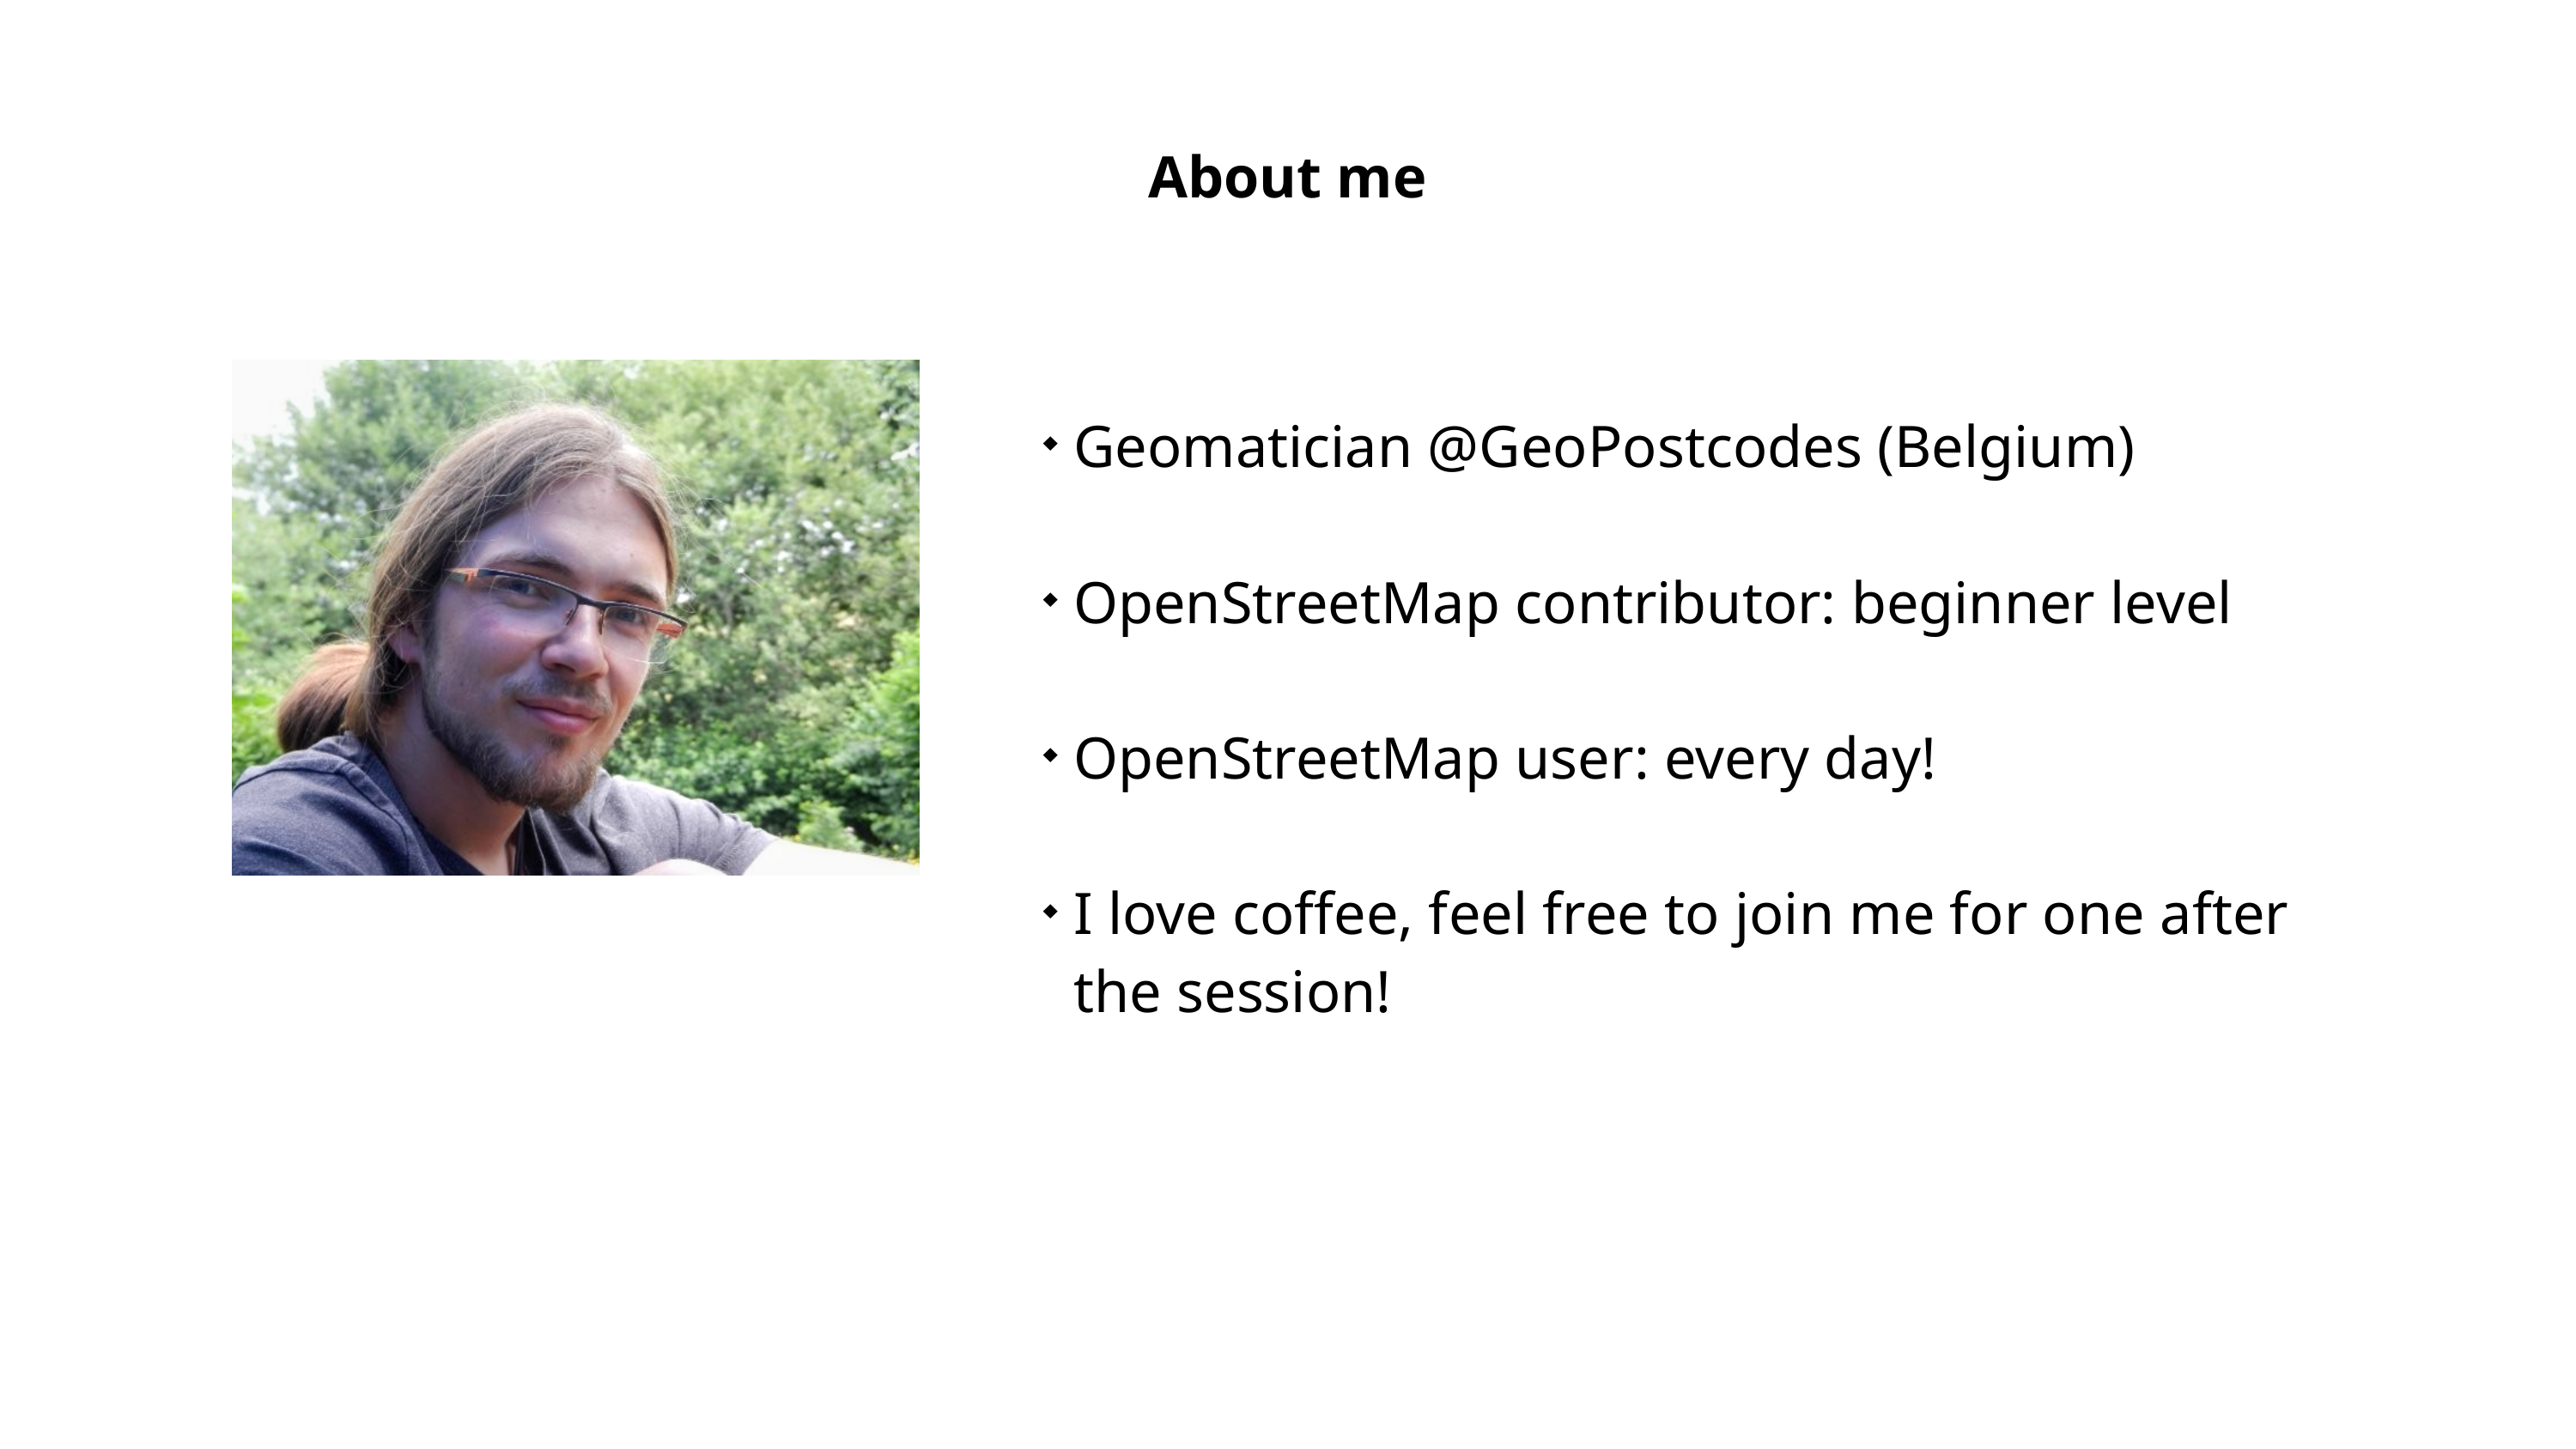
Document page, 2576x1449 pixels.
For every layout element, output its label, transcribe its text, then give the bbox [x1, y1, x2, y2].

picture [232, 360, 920, 876]
text_box About me [386, 128, 2190, 209]
text_box Geomatician @GeoPostcodes (Belgium) OpenStreetMap contributor: beginner level OpenStreetMap user: every day! I love coffee, feel free to join me for one after the session! [1030, 322, 2319, 1288]
